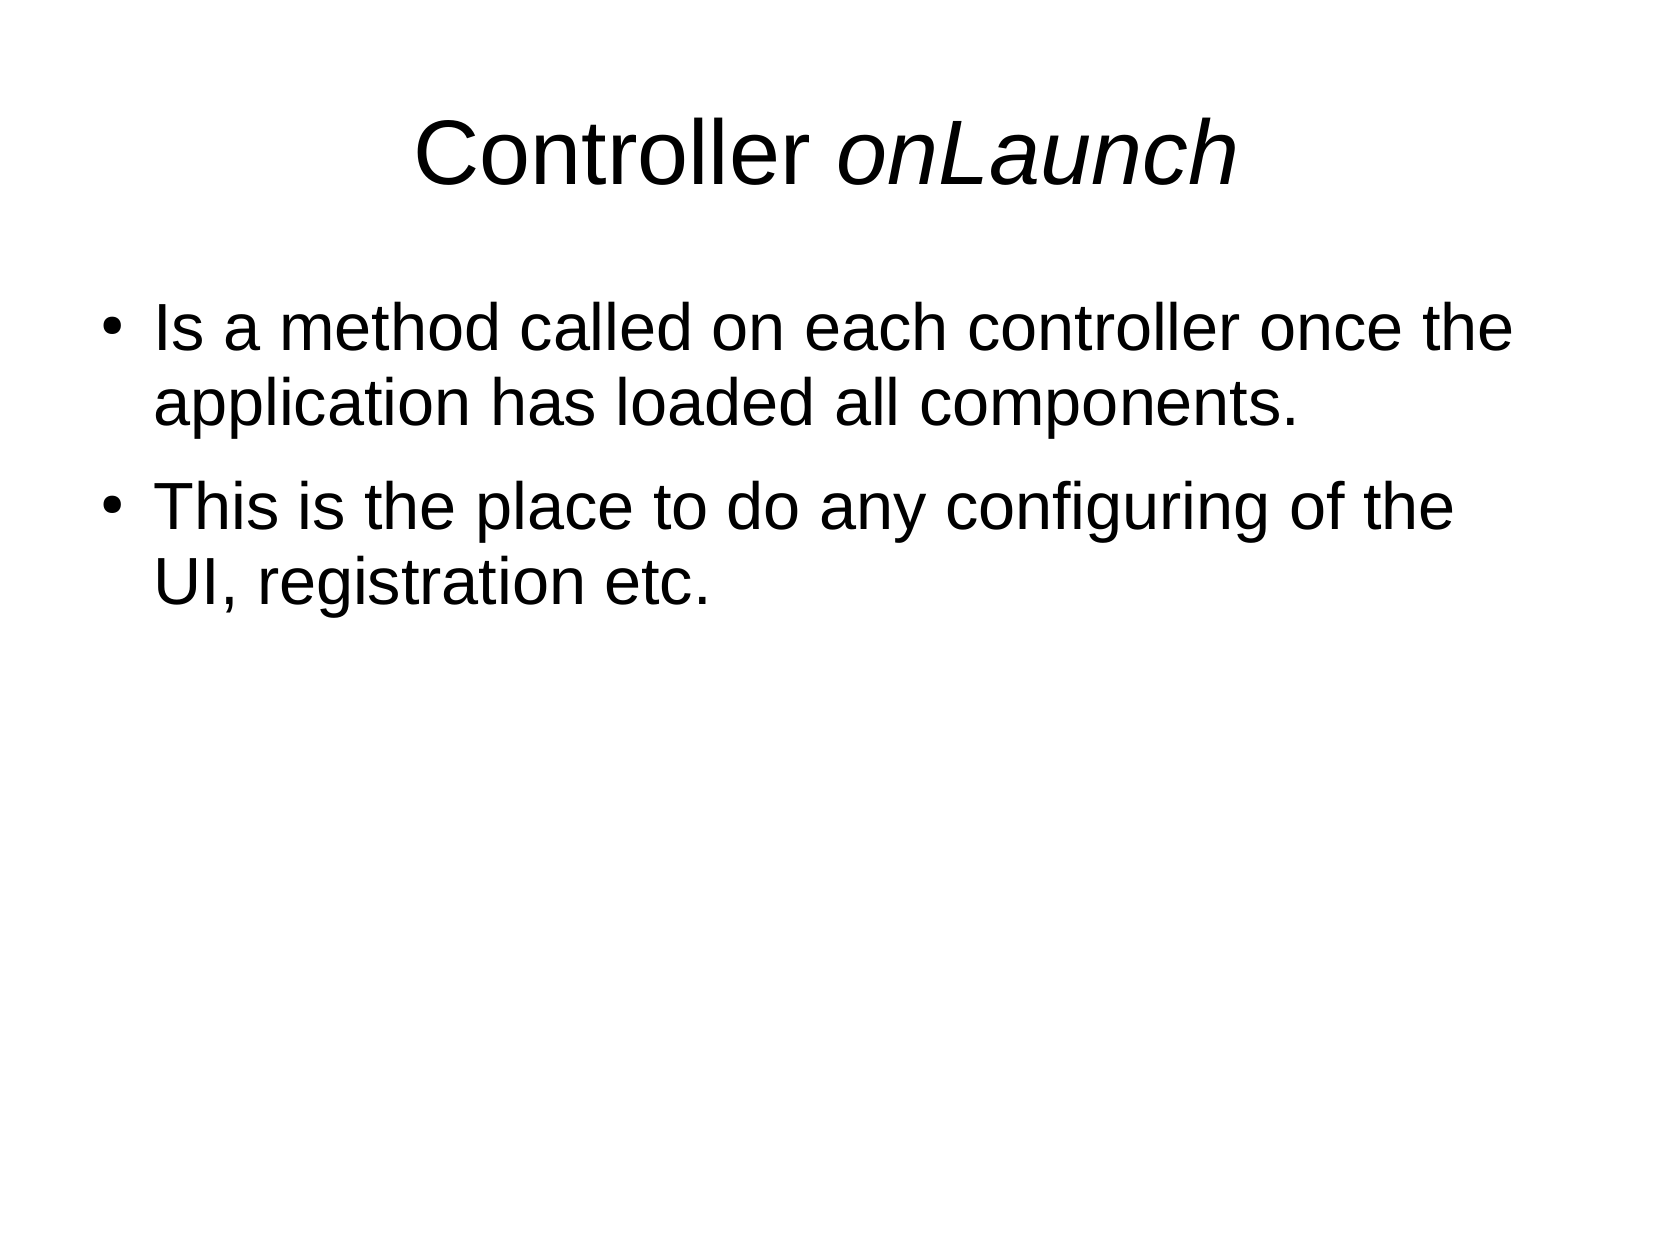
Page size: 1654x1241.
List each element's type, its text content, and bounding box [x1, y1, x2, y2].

title Controller onLaunch [82, 49, 1571, 257]
list Is a method called on each controller once the application has loaded all components. This is the place to do any configuring of the UI, registration etc. [82, 290, 1538, 1010]
